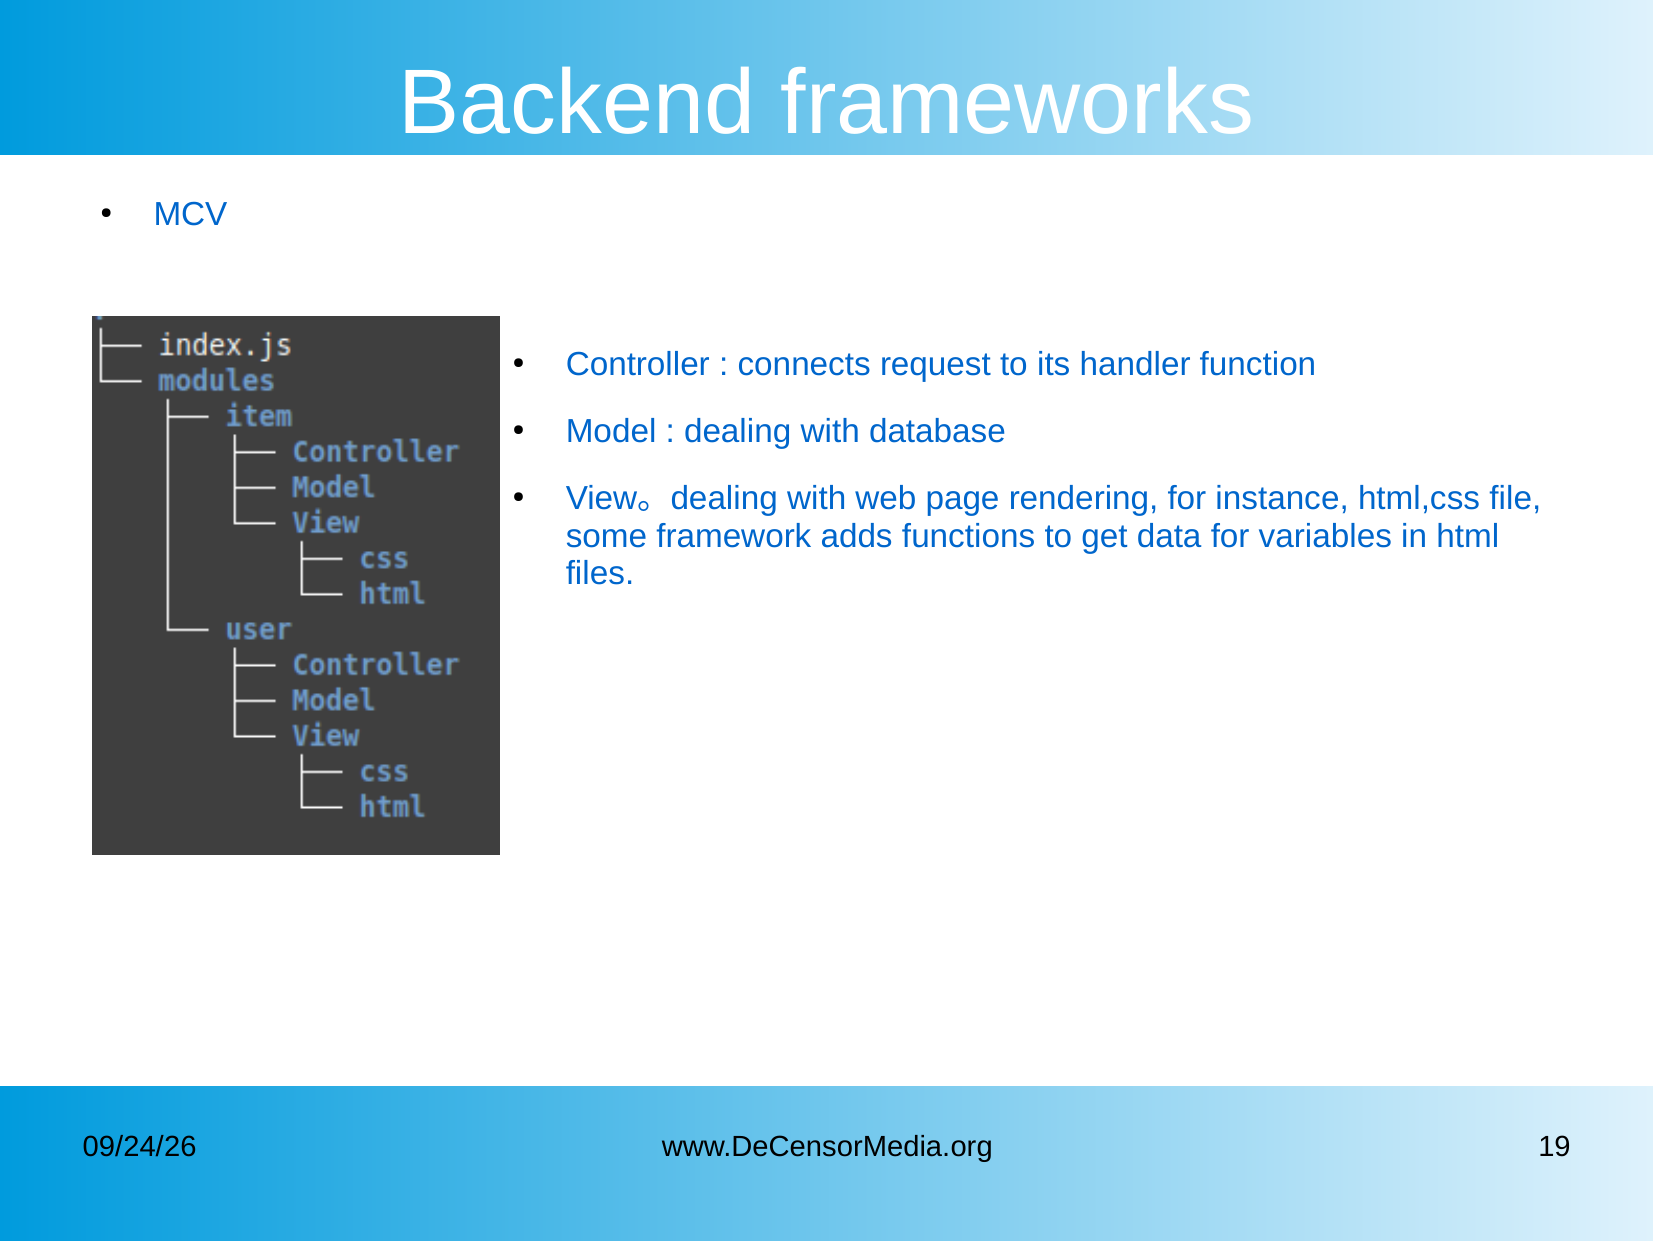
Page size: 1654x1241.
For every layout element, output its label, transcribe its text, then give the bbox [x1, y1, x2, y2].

list MCV [82, 195, 1571, 286]
picture [92, 316, 500, 856]
title Backend frameworks [82, 48, 1571, 156]
list Controller : connects request to its handler function Model : dealing with database View。dealing with web page rendering, for instance, html,css file, some framework adds functions to get data for variables in html files. [500, 345, 1561, 571]
